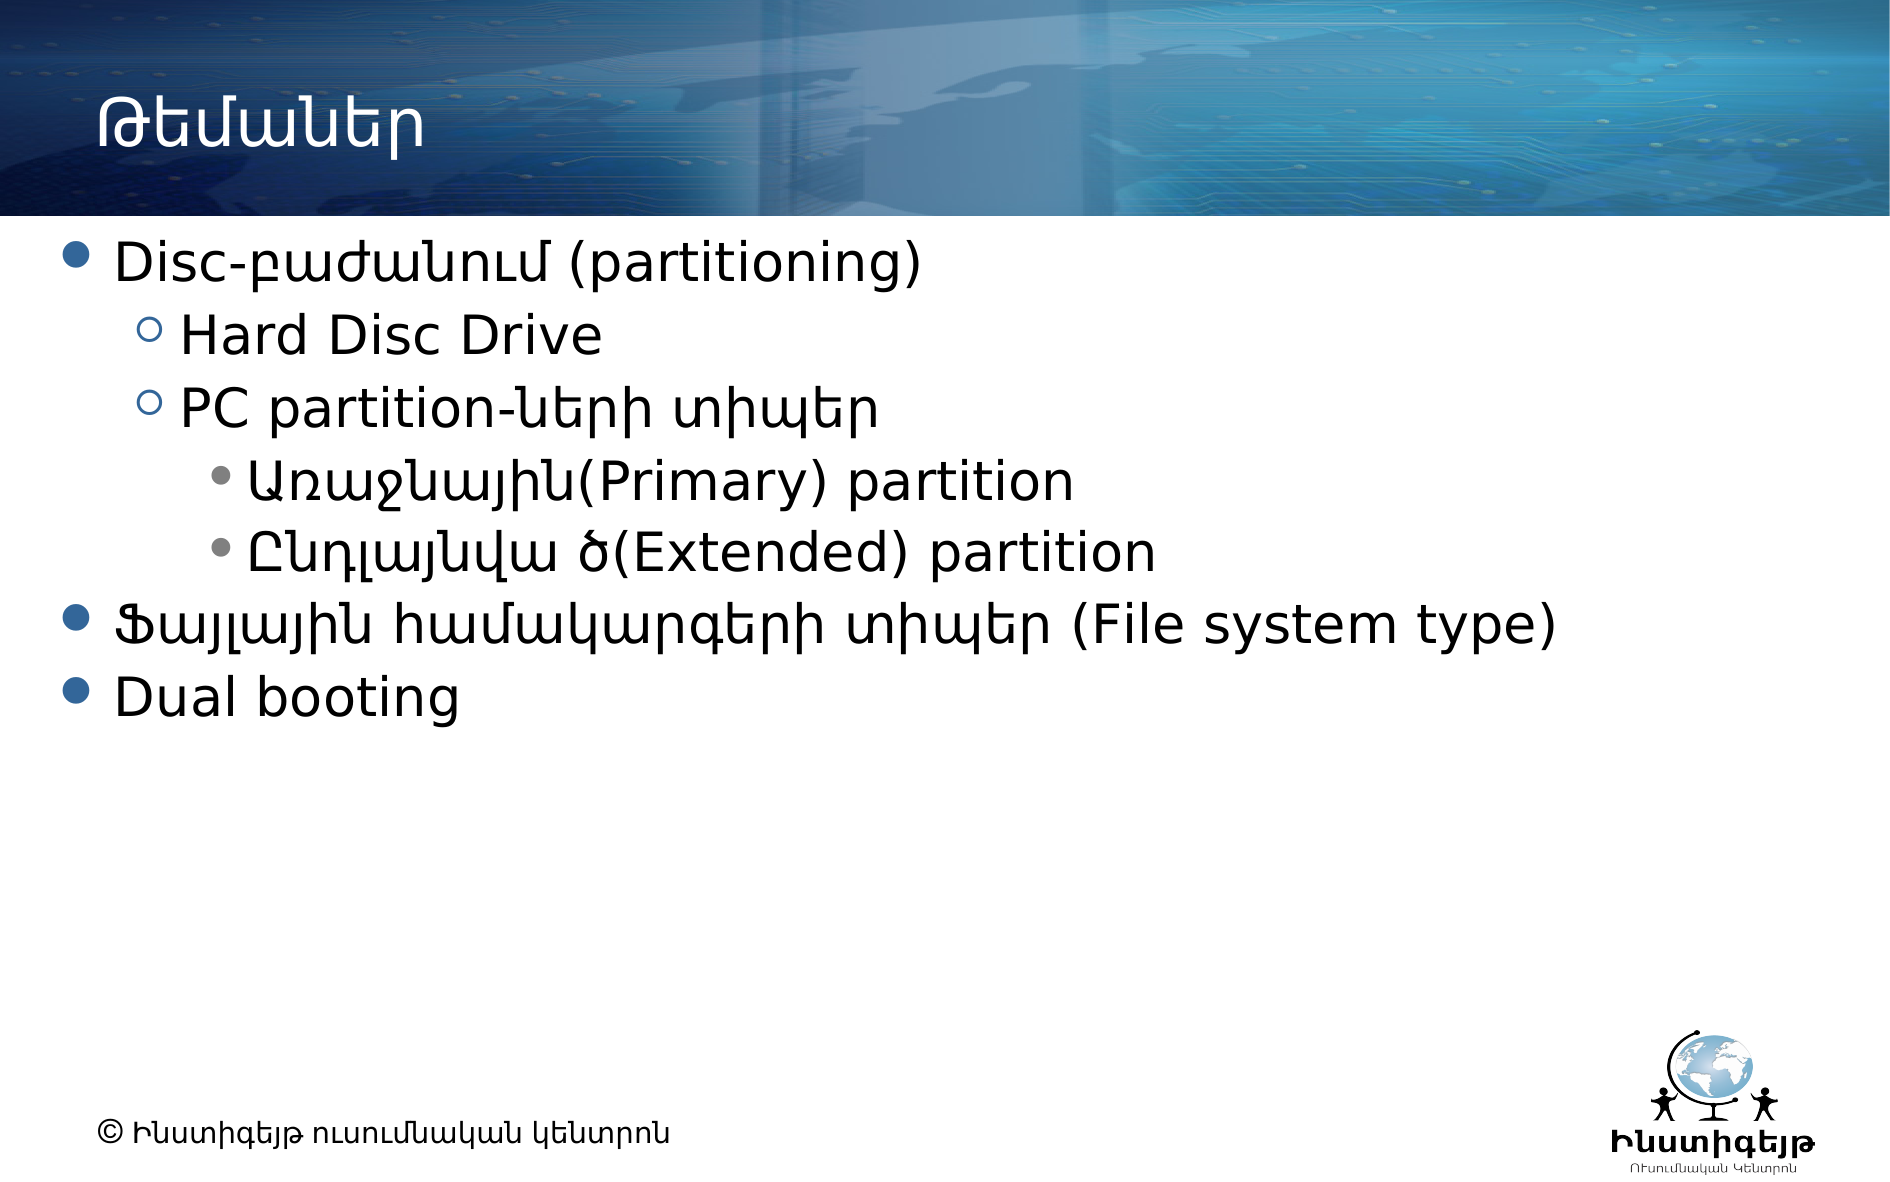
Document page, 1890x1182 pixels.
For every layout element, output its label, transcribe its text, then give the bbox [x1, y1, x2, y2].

picture [0, 0, 1890, 216]
list Disc-բաժանում (partitioning) Hard Disc Drive PC partition-ների տիպեր Առաջնային(Primary) partition Ընդլայնվա ծ(Extended) partition Ֆայլային համակարգերի տիպեր (File system type) Dual booting [59, 236, 1831, 1016]
picture [1612, 1030, 1815, 1175]
title Թեմաներ [94, 47, 1793, 217]
